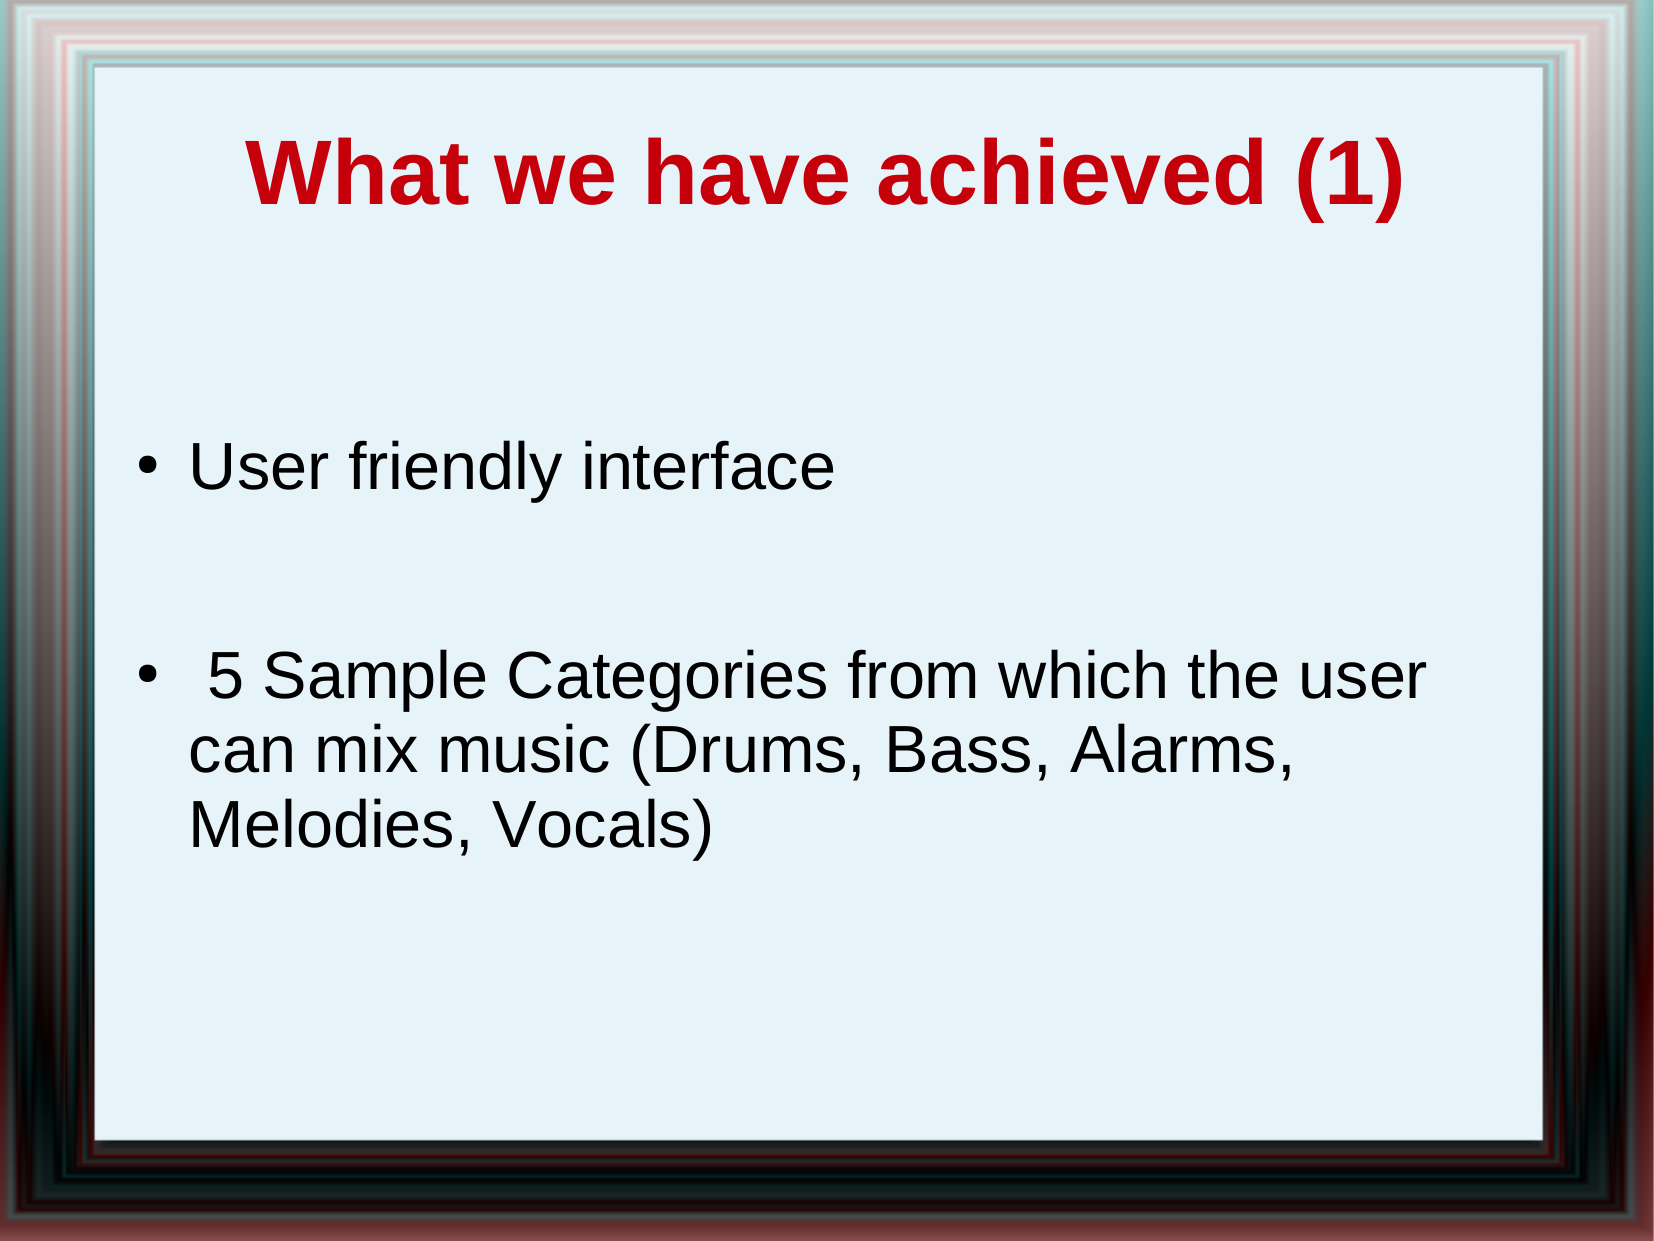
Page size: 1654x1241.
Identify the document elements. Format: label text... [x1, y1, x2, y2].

picture [0, 0, 1654, 1241]
title What we have achieved (1) [118, 88, 1536, 257]
list User friendly interface 5 Sample Categories from which the user can mix music (Drums, Bass, Alarms, Melodies, Vocals) [118, 324, 1506, 945]
